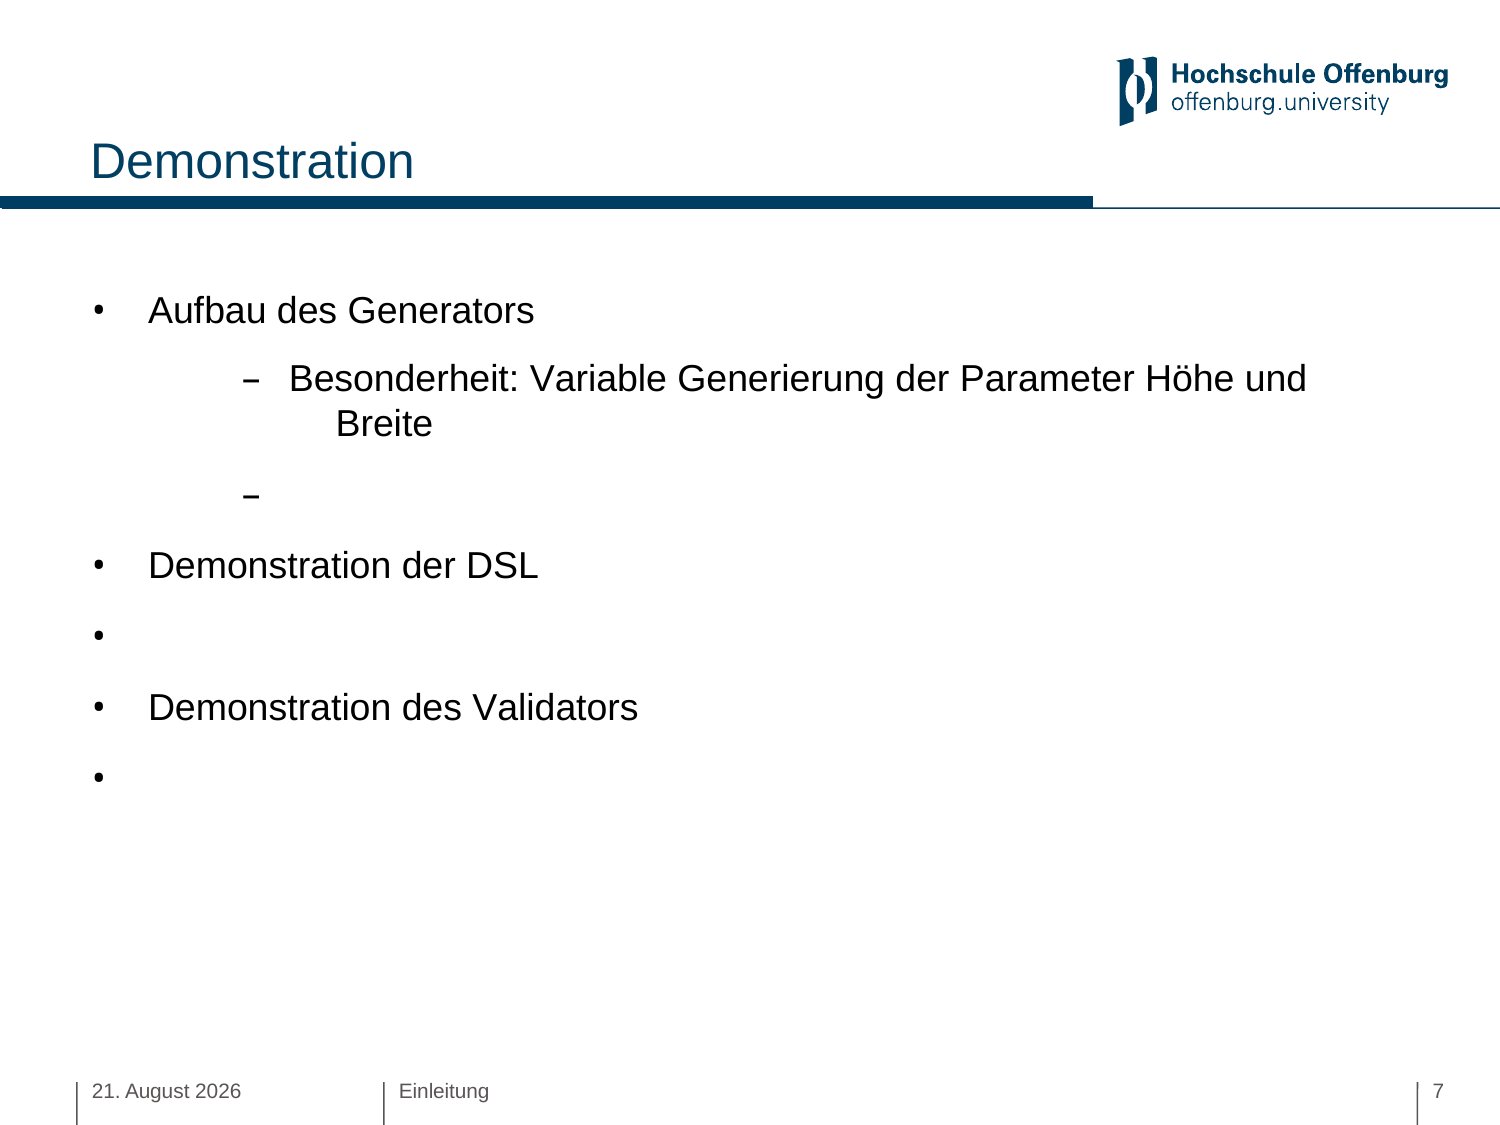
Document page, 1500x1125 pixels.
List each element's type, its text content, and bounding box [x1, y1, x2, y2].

text_box 7 [1417, 1070, 1500, 1125]
text_box Einleitung [383, 1070, 963, 1125]
list Aufbau des Generators Besonderheit: Variable Generierung der Parameter Höhe und Breite Demonstration der DSL Demonstration des Validators [76, 279, 1414, 988]
text_box 20. Januar 2019 [76, 1070, 349, 1125]
title Demonstration [75, 54, 1412, 197]
